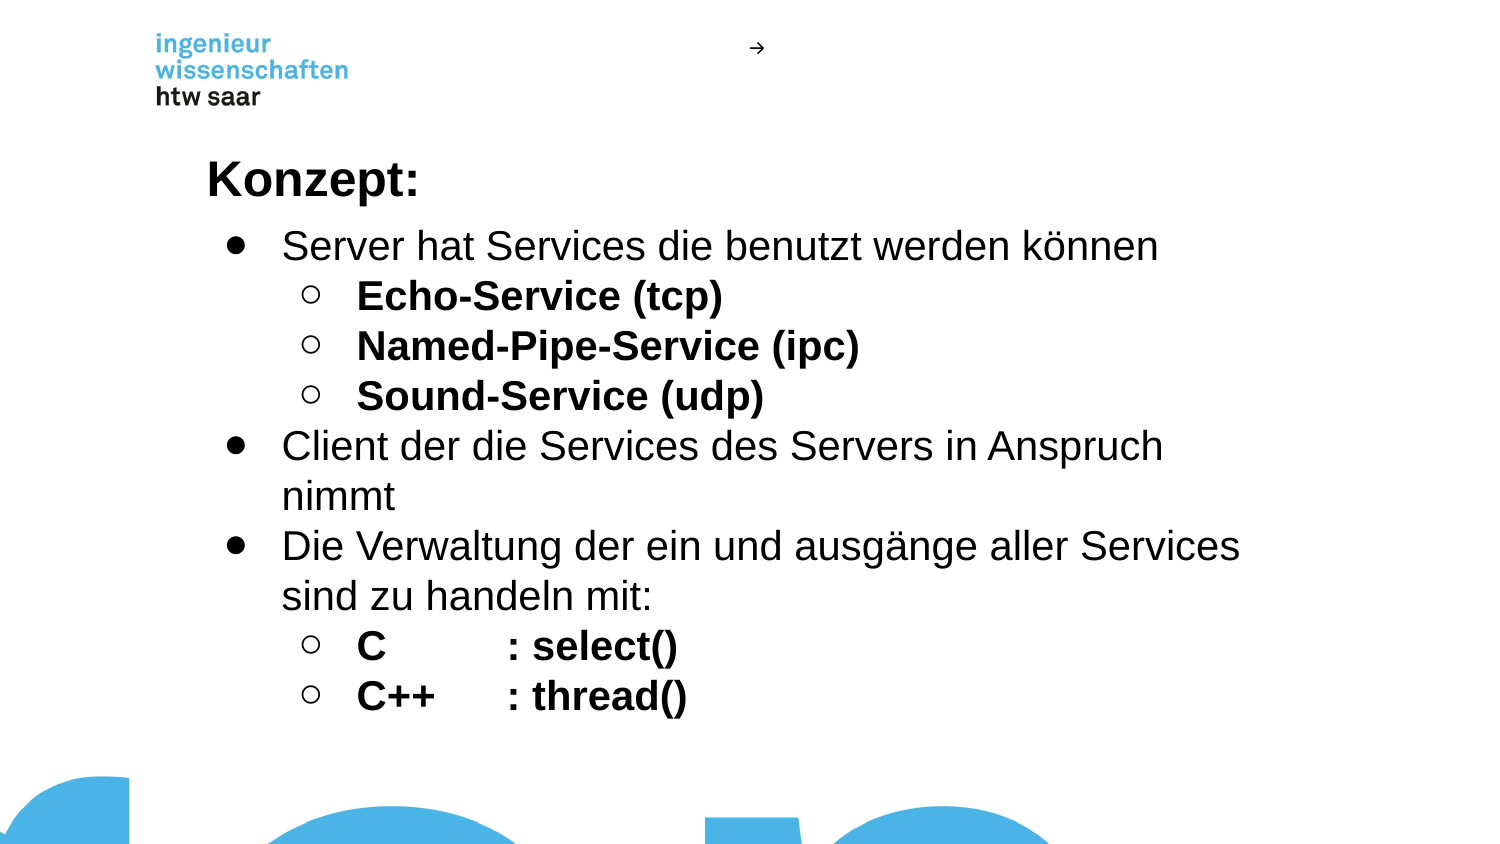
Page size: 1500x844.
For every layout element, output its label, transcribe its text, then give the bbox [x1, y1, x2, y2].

picture [0, 0, 1125, 844]
title Konzept: [200, 140, 1271, 212]
list Server hat Services die benutzt werden können Echo-Service (tcp) Named-Pipe-Service (ipc) Sound-Service (udp) Client der die Services des Servers in Anspruch nimmt Die Verwaltung der ein und ausgänge aller Services sind zu handeln mit: C : select() C++ : thread() [200, 212, 1271, 728]
